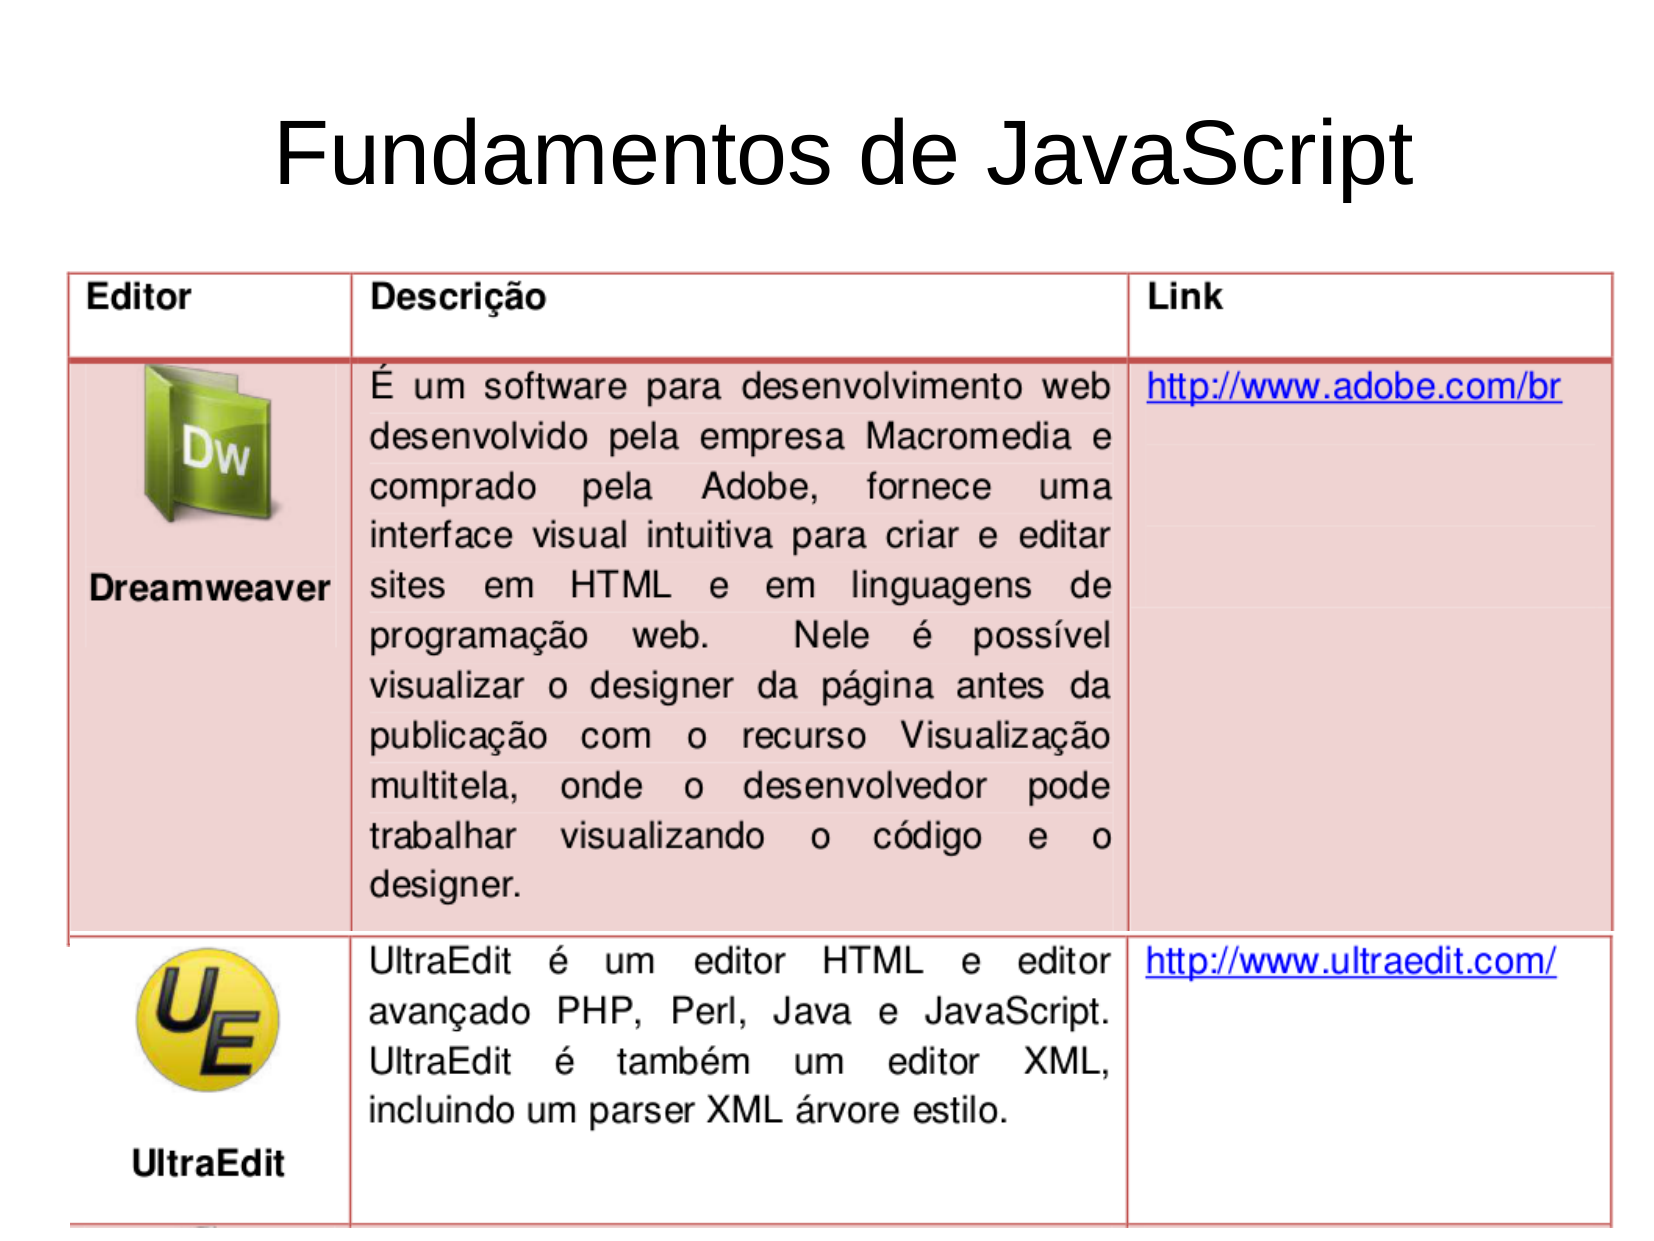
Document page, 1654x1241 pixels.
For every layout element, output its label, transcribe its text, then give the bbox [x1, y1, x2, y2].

picture [65, 267, 1618, 1228]
title Fundamentos de JavaScript [82, 49, 1571, 257]
